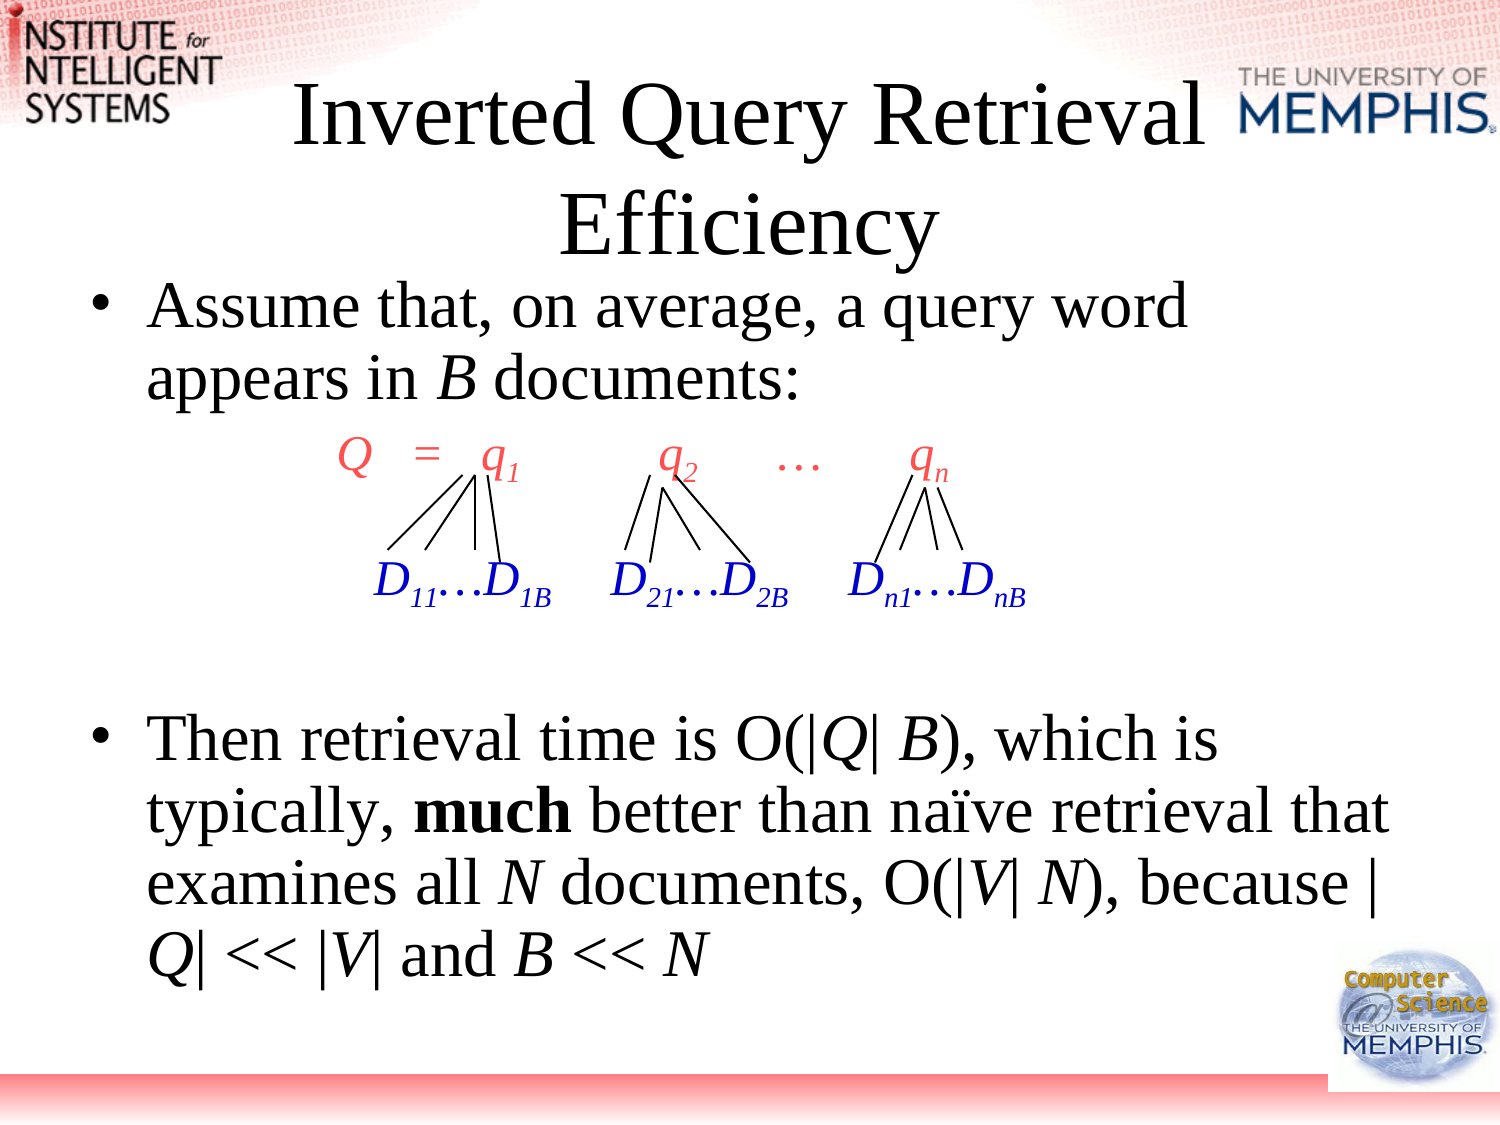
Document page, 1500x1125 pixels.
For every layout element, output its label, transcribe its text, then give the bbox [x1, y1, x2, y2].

picture [0, 0, 501, 132]
list Assume that, on average, a query word appears in B documents: Then retrieval time is O(|Q| B), which is typically, much better than naïve retrieval that examines all N documents, O(|V| N), because |Q| << |V| and B << N [75, 262, 1426, 1006]
text_box D21…D2B [595, 537, 804, 622]
title Inverted Query Retrieval Efficiency [75, 45, 1426, 262]
picture [1328, 941, 1500, 1092]
text_box D11…D1B [492, 564, 513, 593]
text_box Dn1…DnB [833, 537, 1041, 622]
picture [1012, 0, 1500, 141]
text_box D11…D1B [358, 537, 567, 622]
text_box Q = q1 q2 … qn [321, 412, 964, 497]
text_box Dn1…DnB [857, 564, 878, 593]
